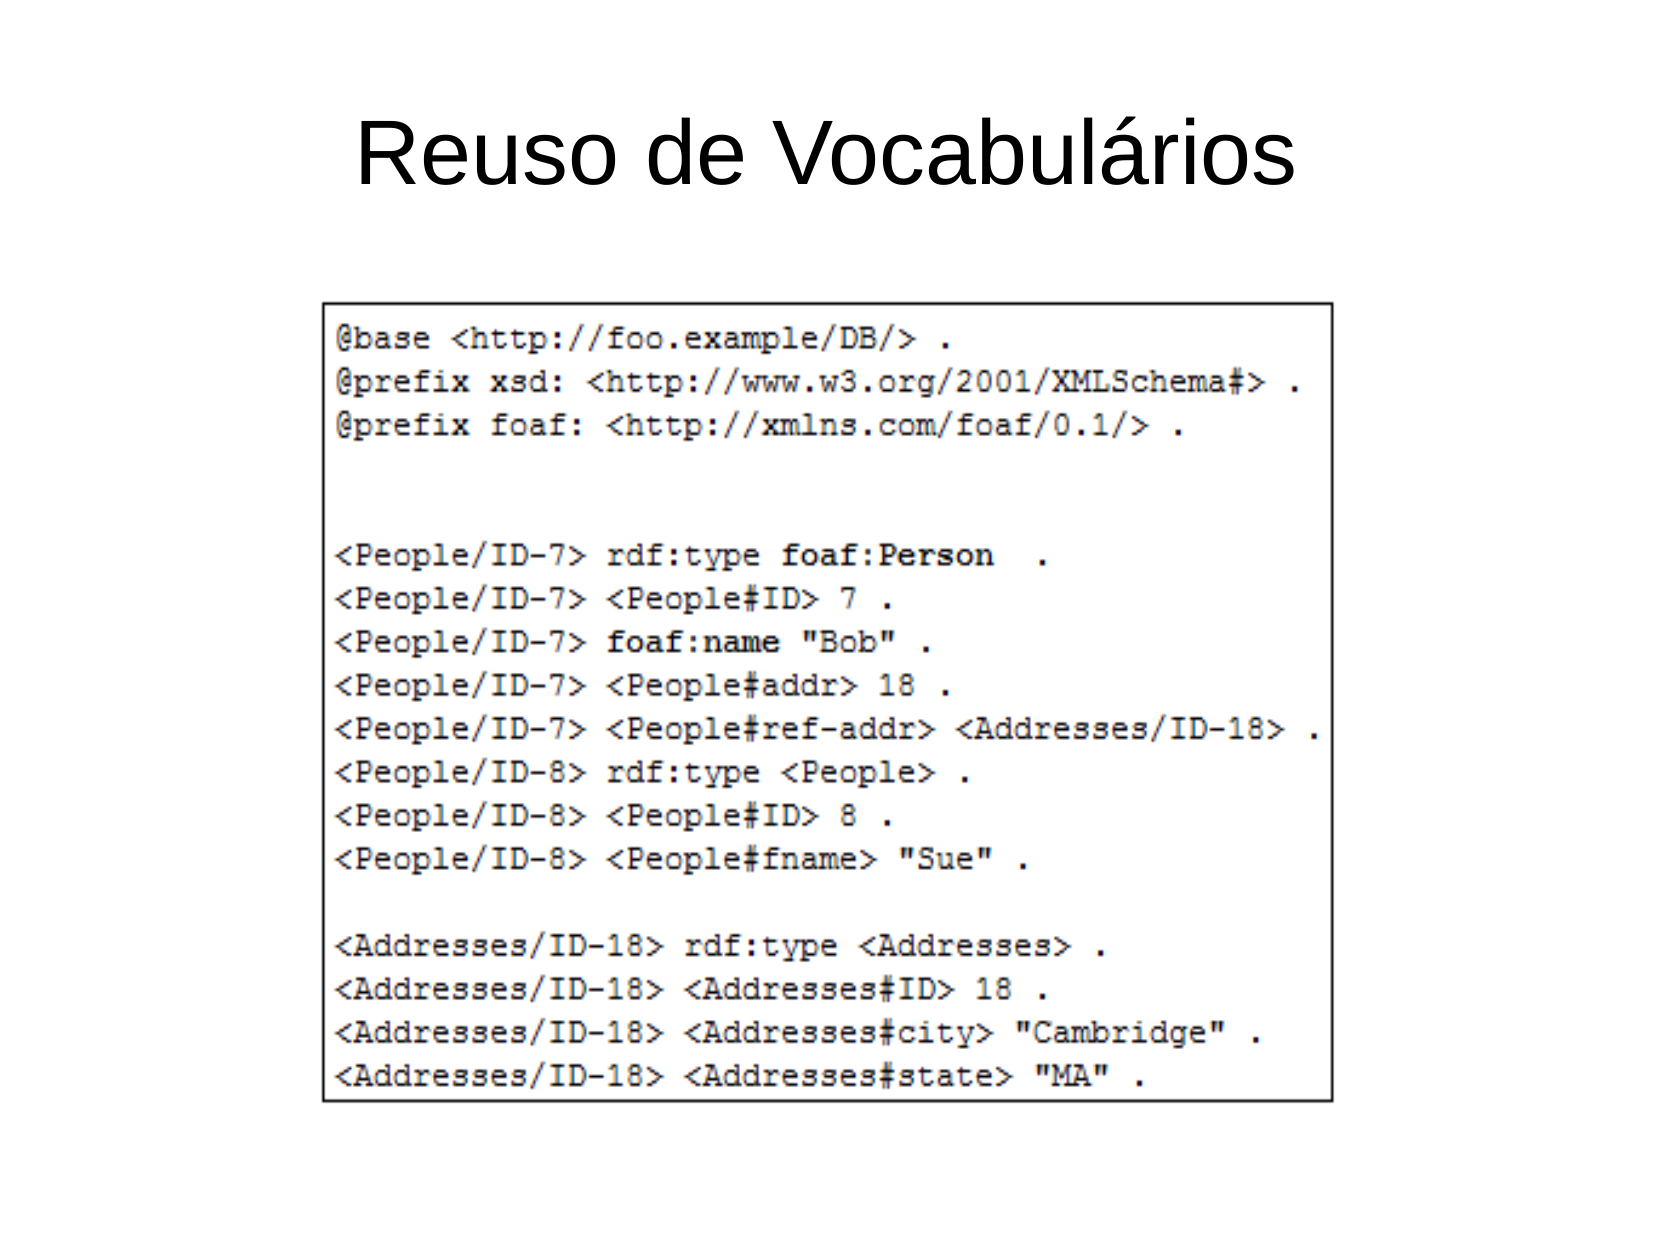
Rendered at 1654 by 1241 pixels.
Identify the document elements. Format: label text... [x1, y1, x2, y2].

title Reuso de Vocabulários [82, 56, 1571, 250]
picture [318, 295, 1339, 1114]
